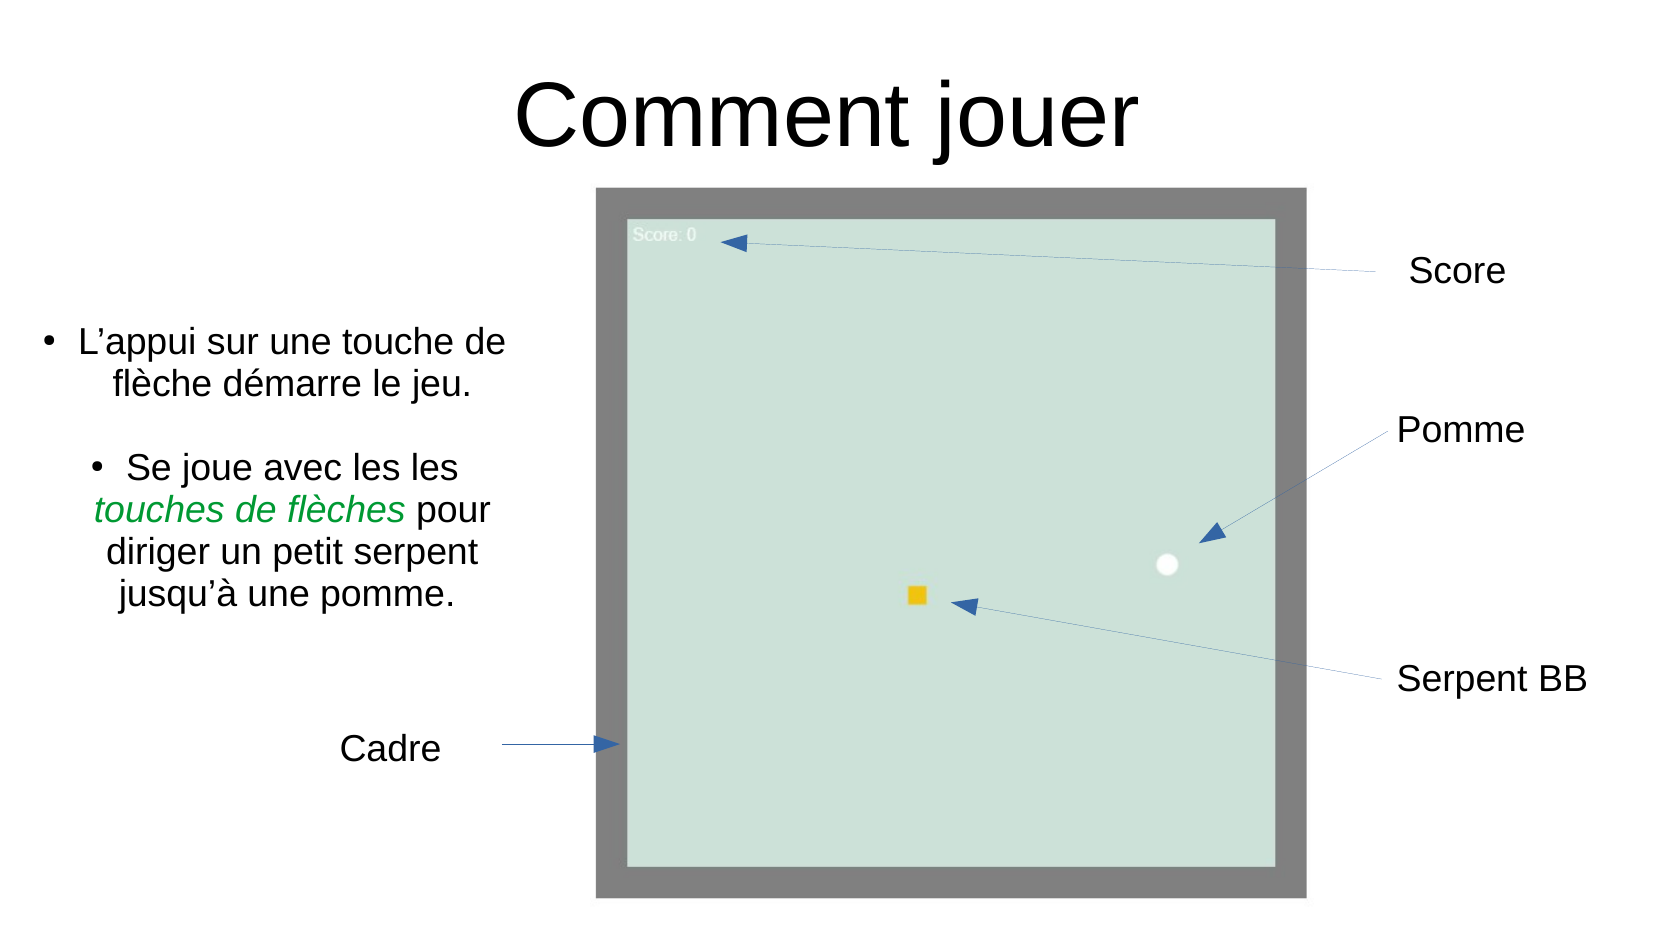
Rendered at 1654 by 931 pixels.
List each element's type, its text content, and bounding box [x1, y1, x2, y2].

text_box Score [1393, 242, 1522, 299]
picture [590, 183, 1314, 908]
subtitle L’appui sur une touche de flèche démarre le jeu. Se joue avec les les touches de flèches pour diriger un petit serpent jusqu’à une pomme. [35, 211, 514, 640]
text_box Cadre [324, 720, 502, 780]
title Comment jouer [82, 37, 1571, 193]
text_box Serpent BB [1381, 649, 1604, 707]
text_box Pomme [1381, 401, 1541, 459]
